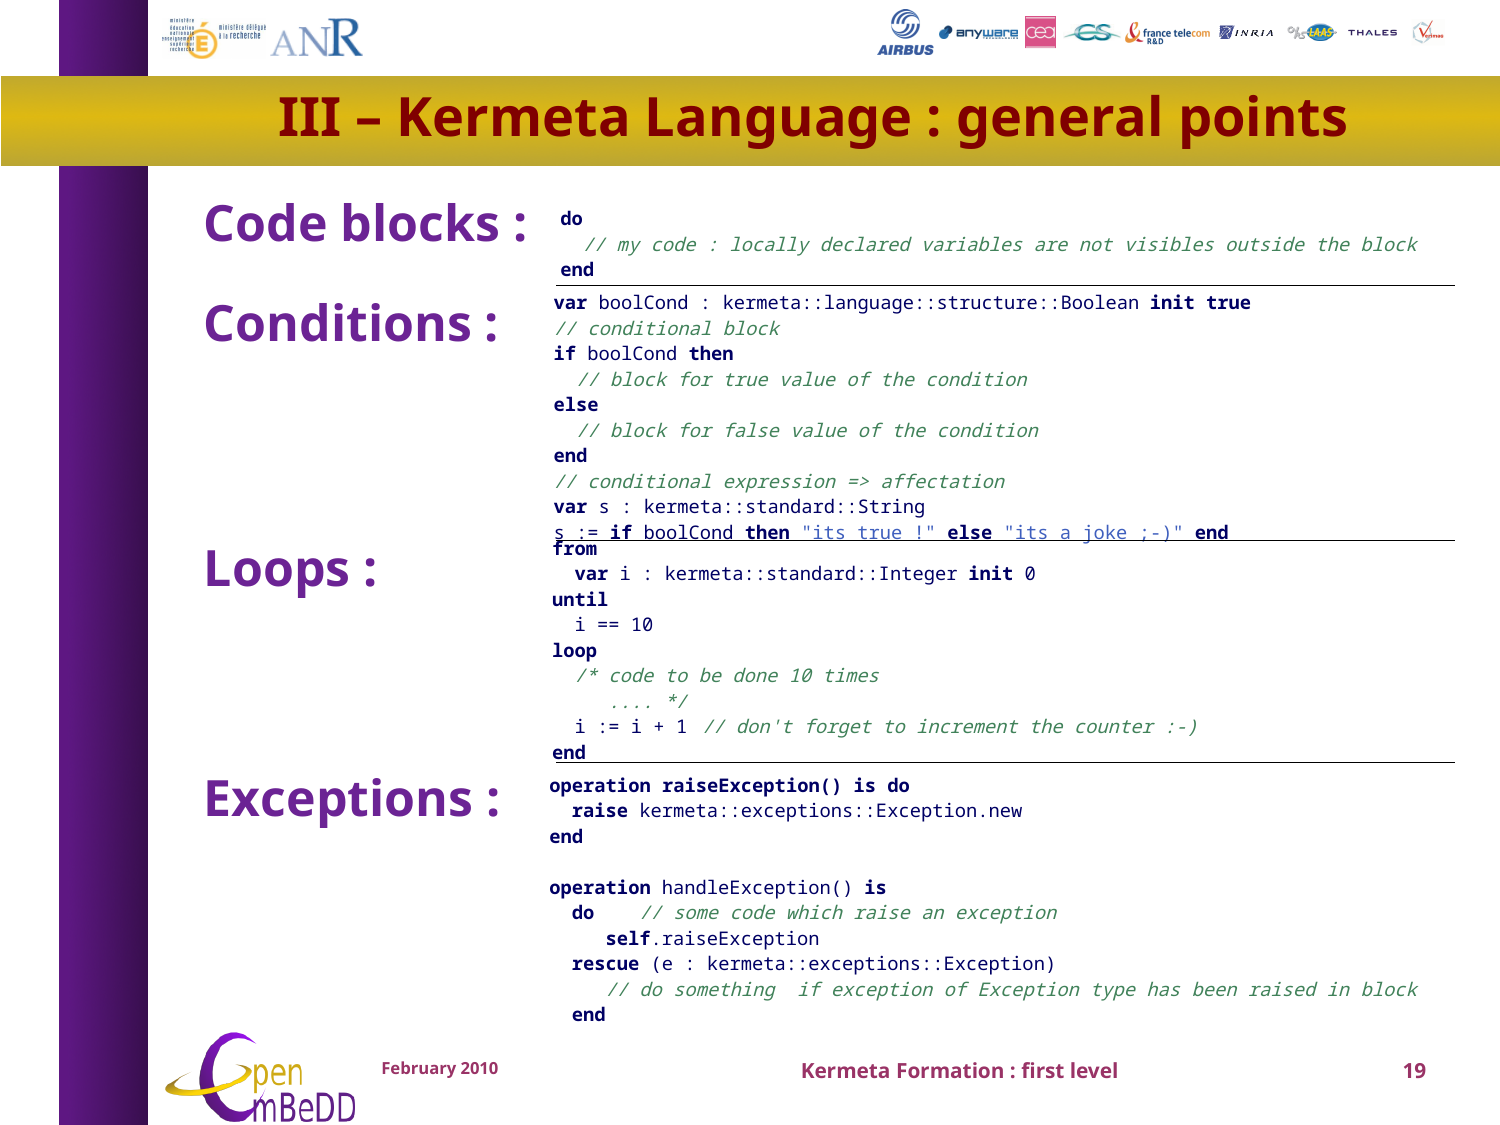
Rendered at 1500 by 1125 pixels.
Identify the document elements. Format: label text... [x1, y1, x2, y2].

title III – Kermeta Language : general points [147, 82, 1481, 148]
text_box from var i : kermeta::standard::Integer init 0 until i == 10 loop /* code to be done 10 times .... */ i := i + 1 // don't forget to increment the counter :-) end [537, 557, 1500, 743]
text_box February 2010 [366, 1049, 531, 1101]
text_box [1387, 1049, 1482, 1101]
text_box operation raiseException() is do raise kermeta::exceptions::Exception.new end operation handleException() is do // some code which raise an exception self.raiseException rescue (e : kermeta::exceptions::Exception) // do something if exception of Exception type has been raised in block end [534, 797, 1500, 1002]
list Code blocks : Conditions : Loops : Exceptions : [147, 191, 678, 833]
text_box do // my code : locally declared variables are not visibles outside the block end [545, 208, 1500, 280]
text_box var boolCond : kermeta::language::structure::Boolean init true // conditional block if boolCond then // block for true value of the condition else // block for false value of the condition end // conditional expression => affectation var s : kermeta::standard::String s := if boolCond then "its true !" else "its a joke ;-)" end [538, 315, 1500, 520]
text_box Kermeta Formation : first level [531, 1049, 1387, 1101]
